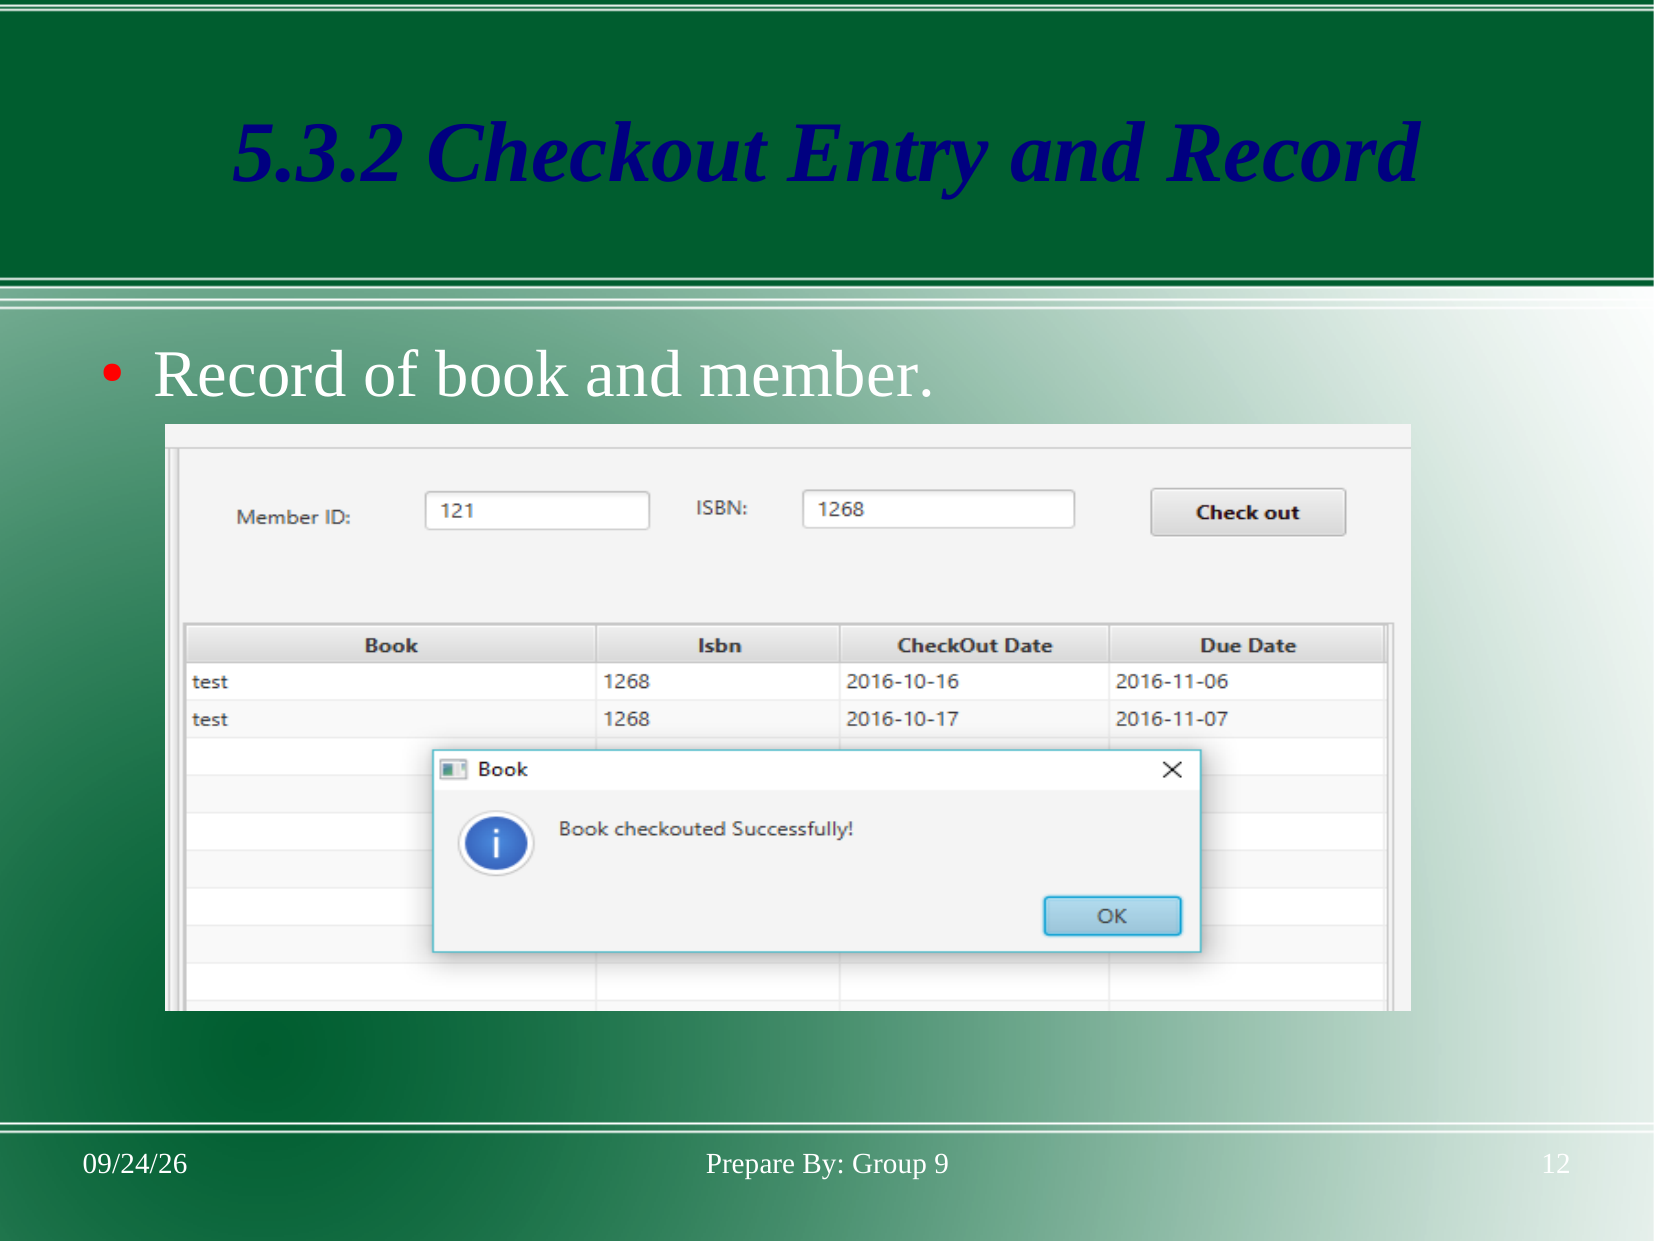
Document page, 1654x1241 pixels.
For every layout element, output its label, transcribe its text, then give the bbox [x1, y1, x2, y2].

list Record of book and member. [82, 337, 1571, 1052]
title 5.3.2 Checkout Entry and Record [82, 49, 1571, 257]
picture [0, 0, 1654, 1241]
